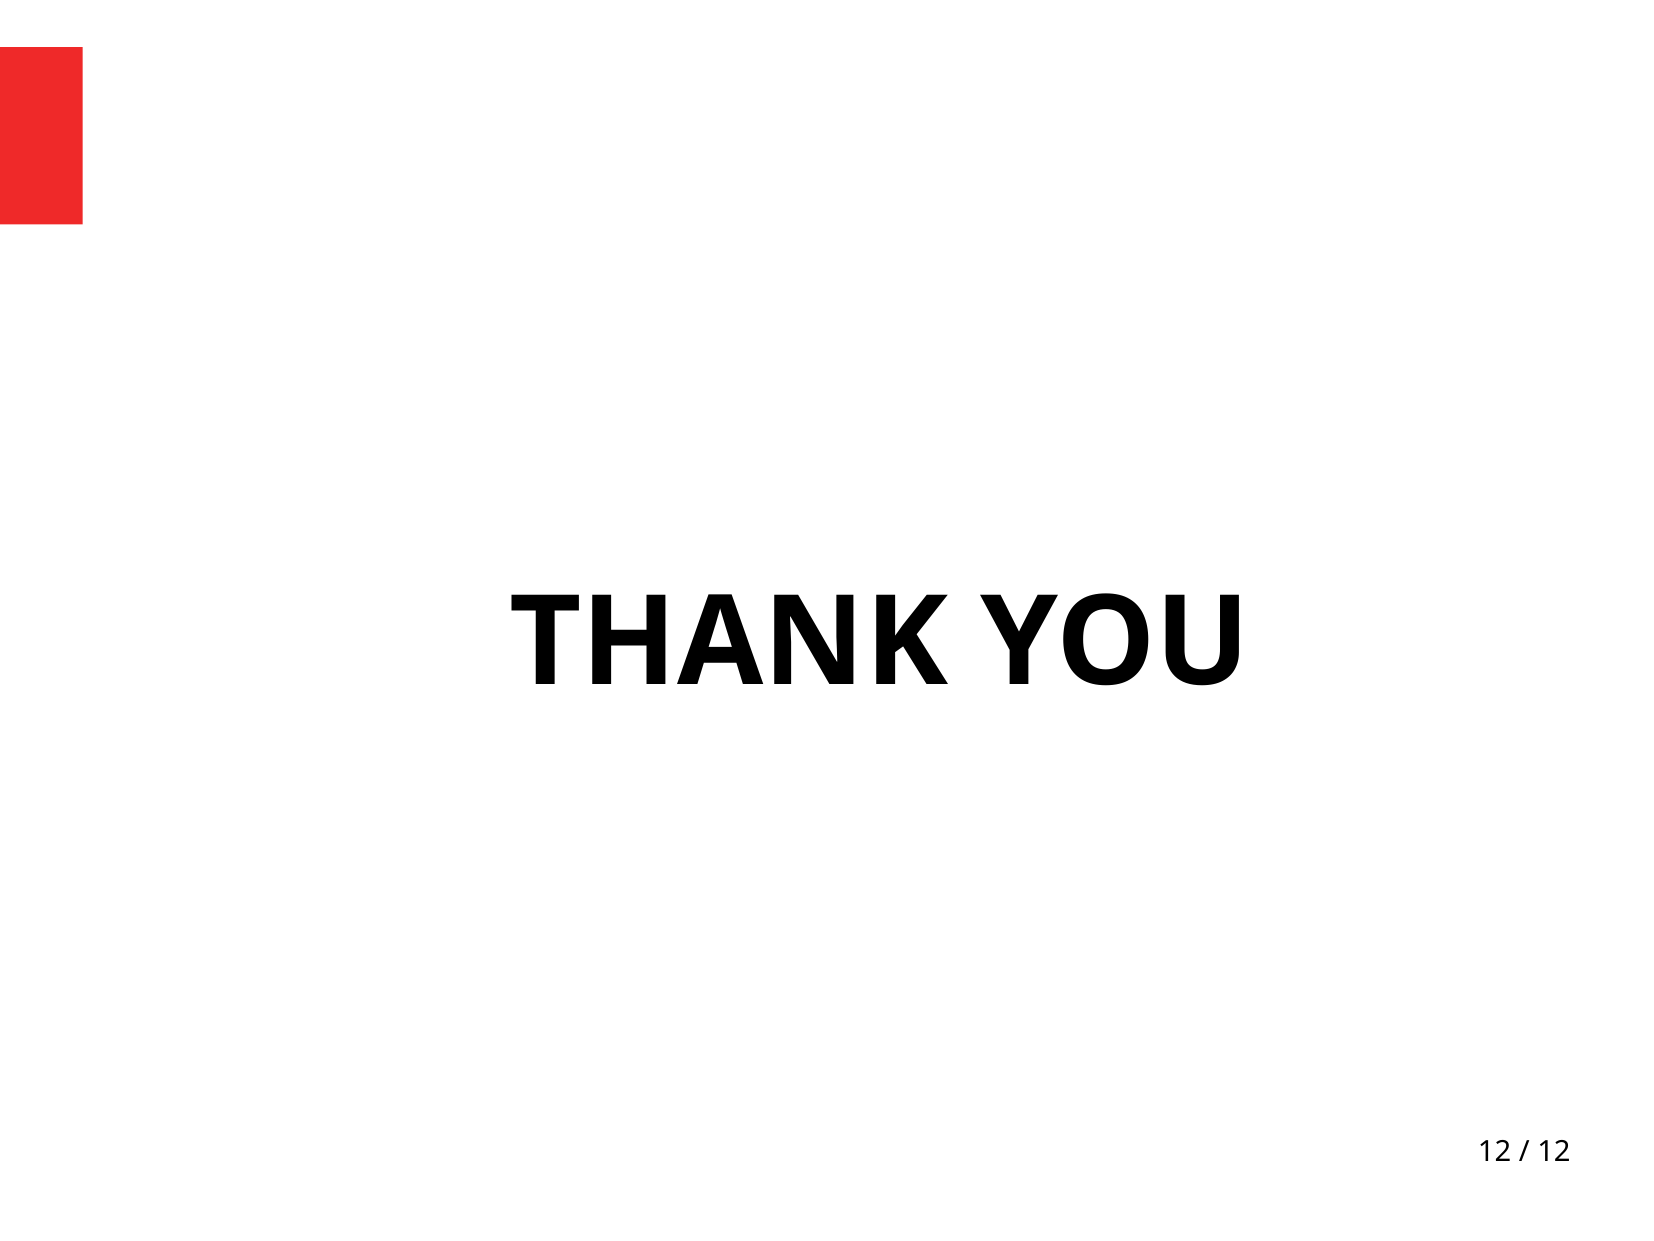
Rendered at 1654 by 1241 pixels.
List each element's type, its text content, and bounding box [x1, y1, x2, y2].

text_box THANK YOU [450, 543, 1366, 691]
